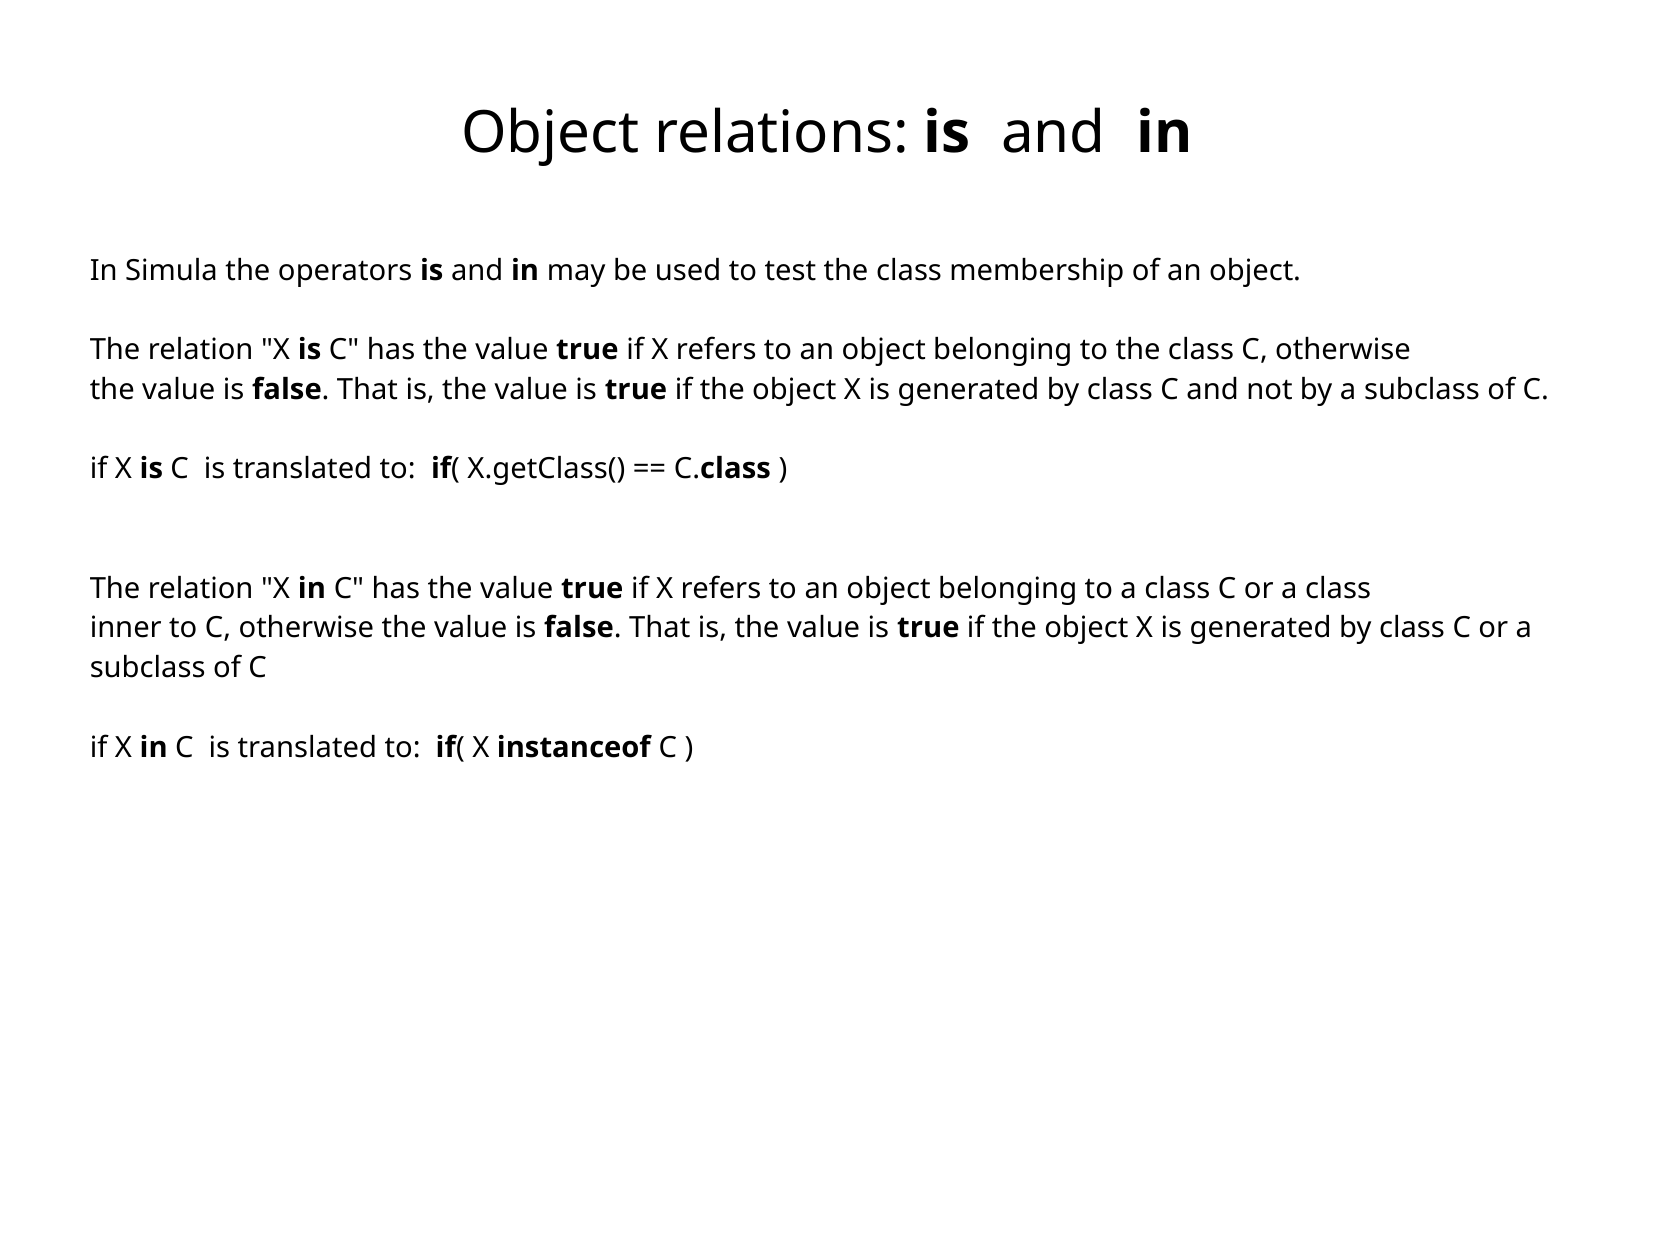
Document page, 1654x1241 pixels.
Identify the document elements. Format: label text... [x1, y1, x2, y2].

title Object relations: is and in [82, 49, 1571, 211]
text_box In Simula the operators is and in may be used to test the class membership of an object. The relation "X is C" has the value true if X refers to an object belonging to the class C, otherwise the value is false. That is, the value is true if the object X is generated by class C and not by a subclass of C. if X is C is translated to: if( X.getClass() == C.class ) The relation "X in C" has the value true if X refers to an object belonging to a class C or a class inner to C, otherwise the value is false. That is, the value is true if the object X is generated by class C or a subclass of C if X in C is translated to: if( X instanceof C ) [75, 241, 1621, 787]
